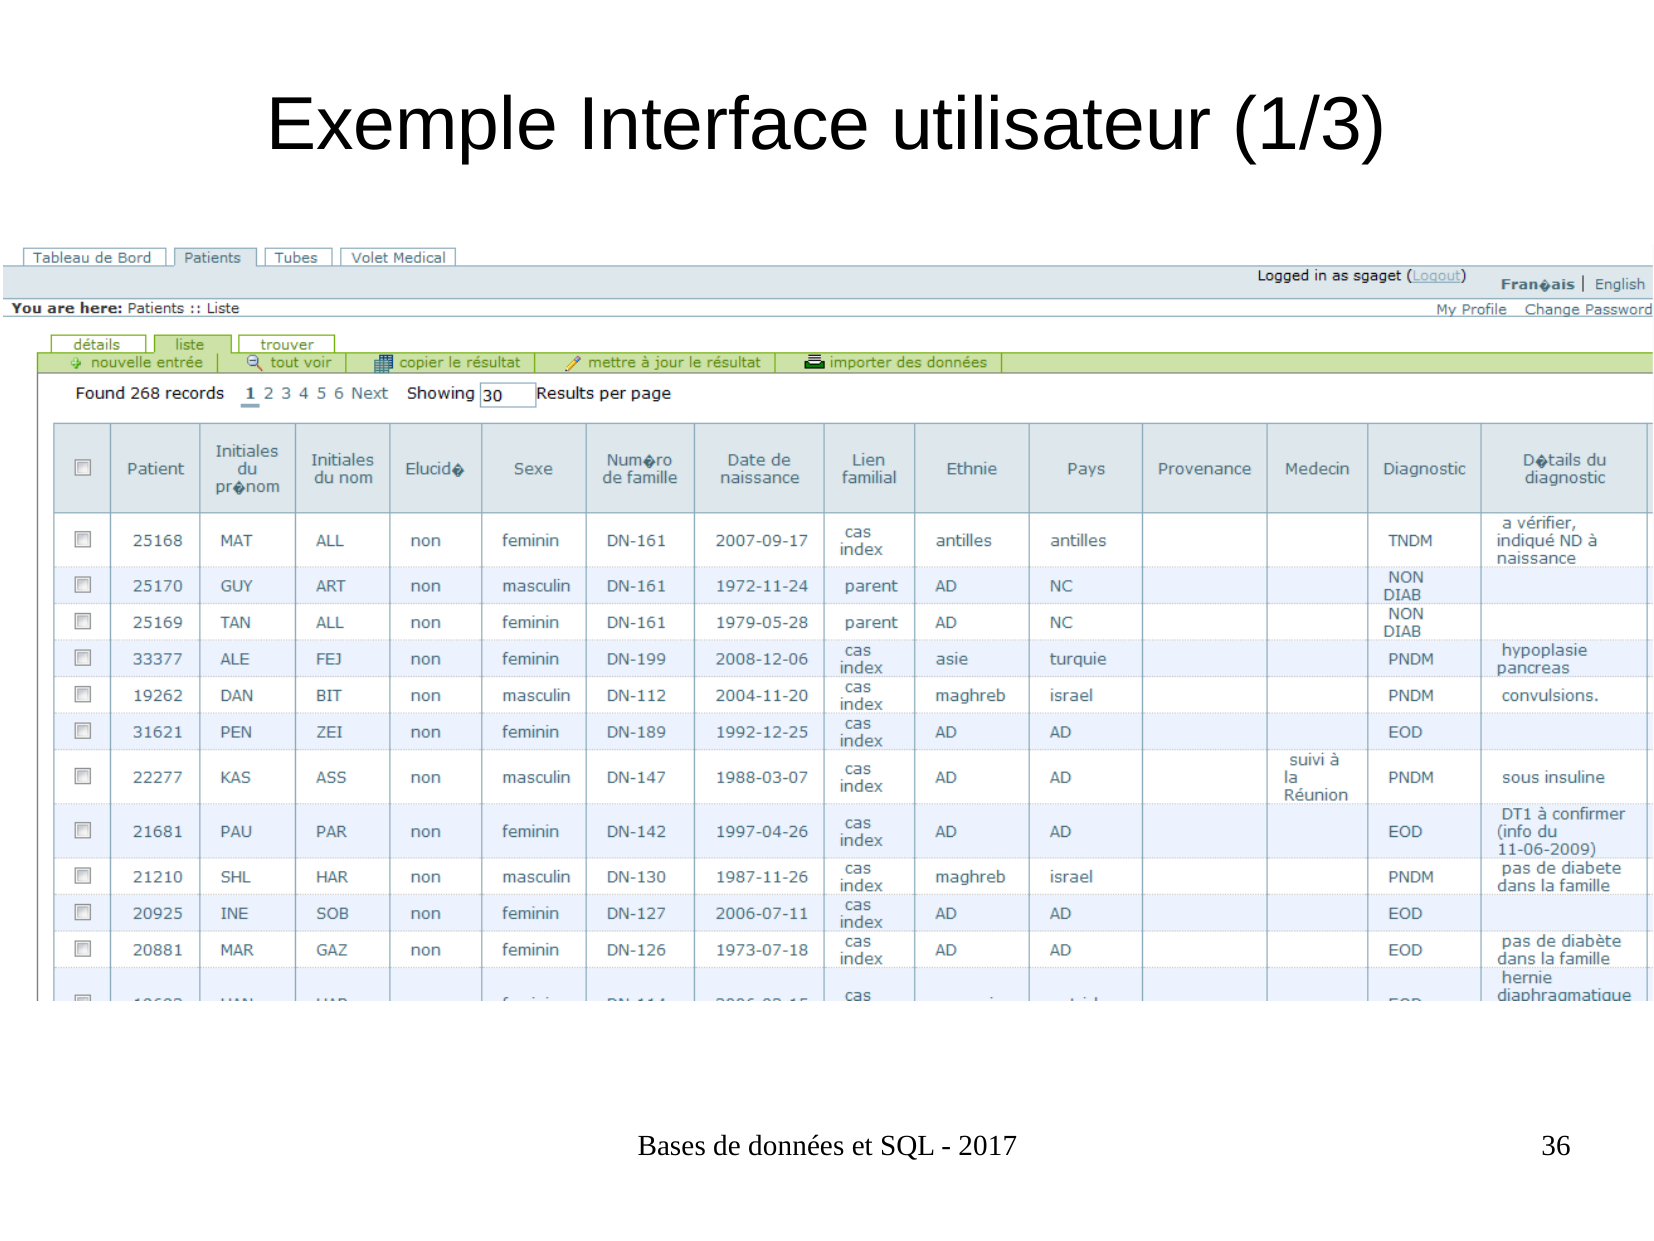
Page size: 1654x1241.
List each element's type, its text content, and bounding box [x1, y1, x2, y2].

title Exemple Interface utilisateur (1/3) [82, 27, 1571, 220]
picture [3, 244, 1654, 1001]
